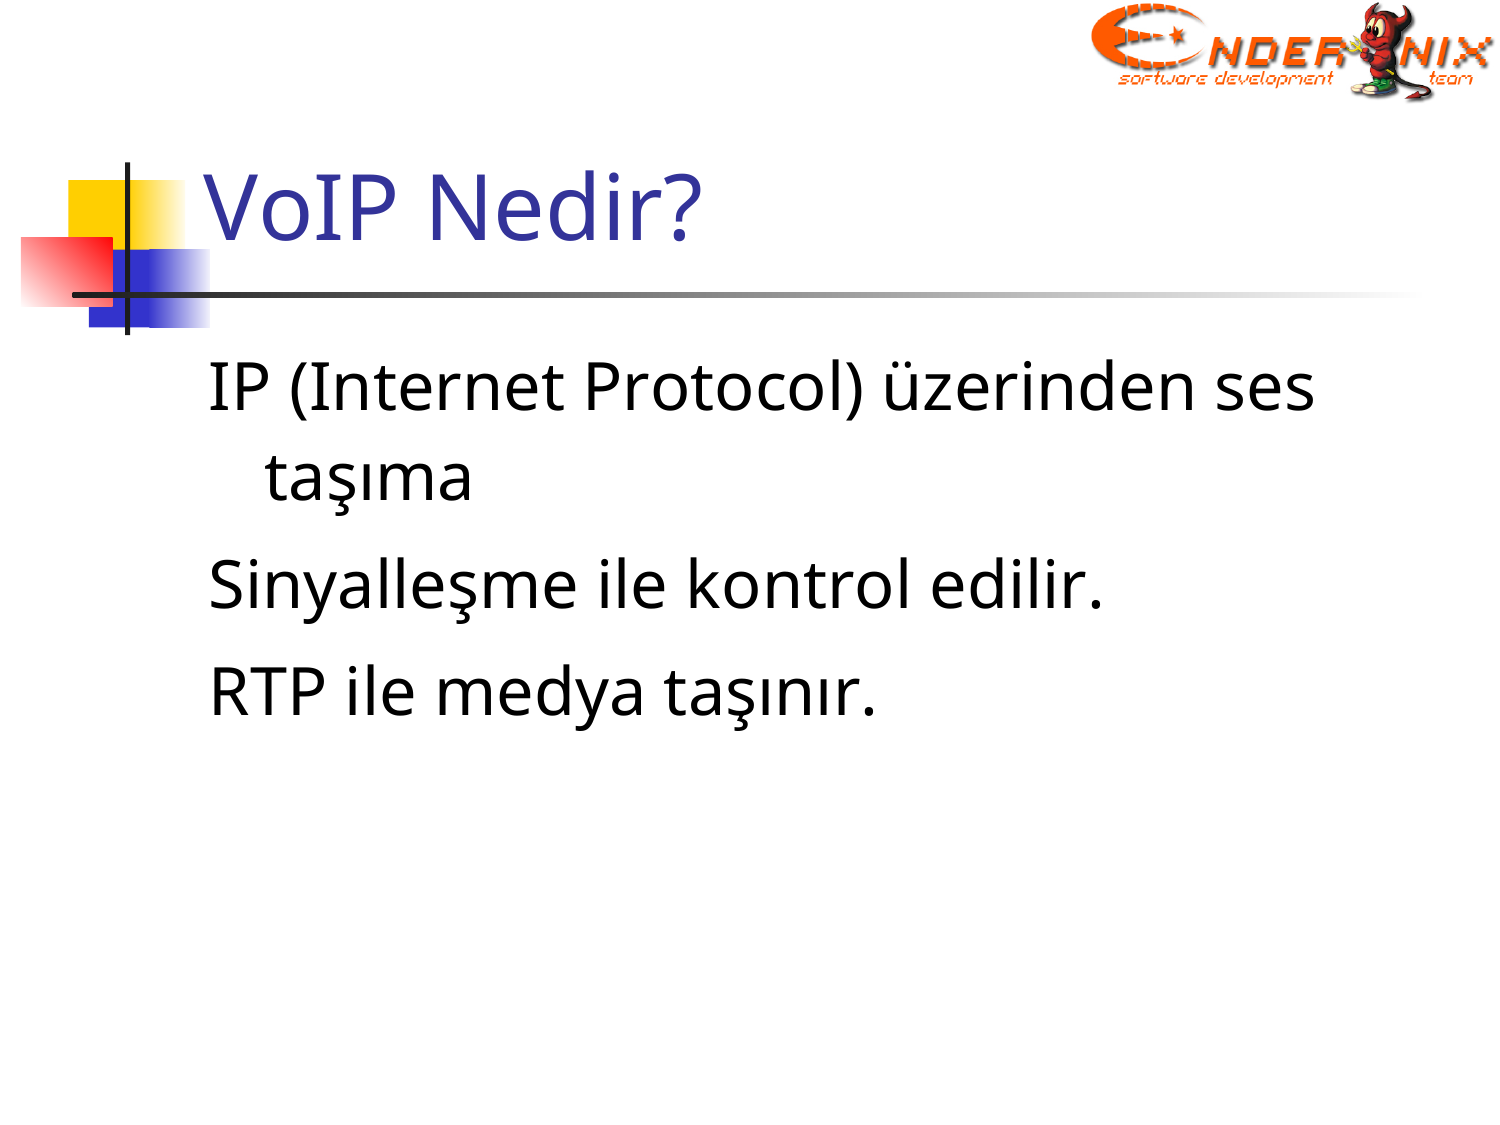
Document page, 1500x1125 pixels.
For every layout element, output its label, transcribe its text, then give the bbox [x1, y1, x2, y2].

picture [1069, 0, 1500, 105]
list IP (Internet Protocol) üzerinden ses taşıma Sinyalleşme ile kontrol edilir. RTP ile medya taşınır. [193, 331, 1469, 1007]
title VoIP Nedir? [188, 35, 1468, 276]
